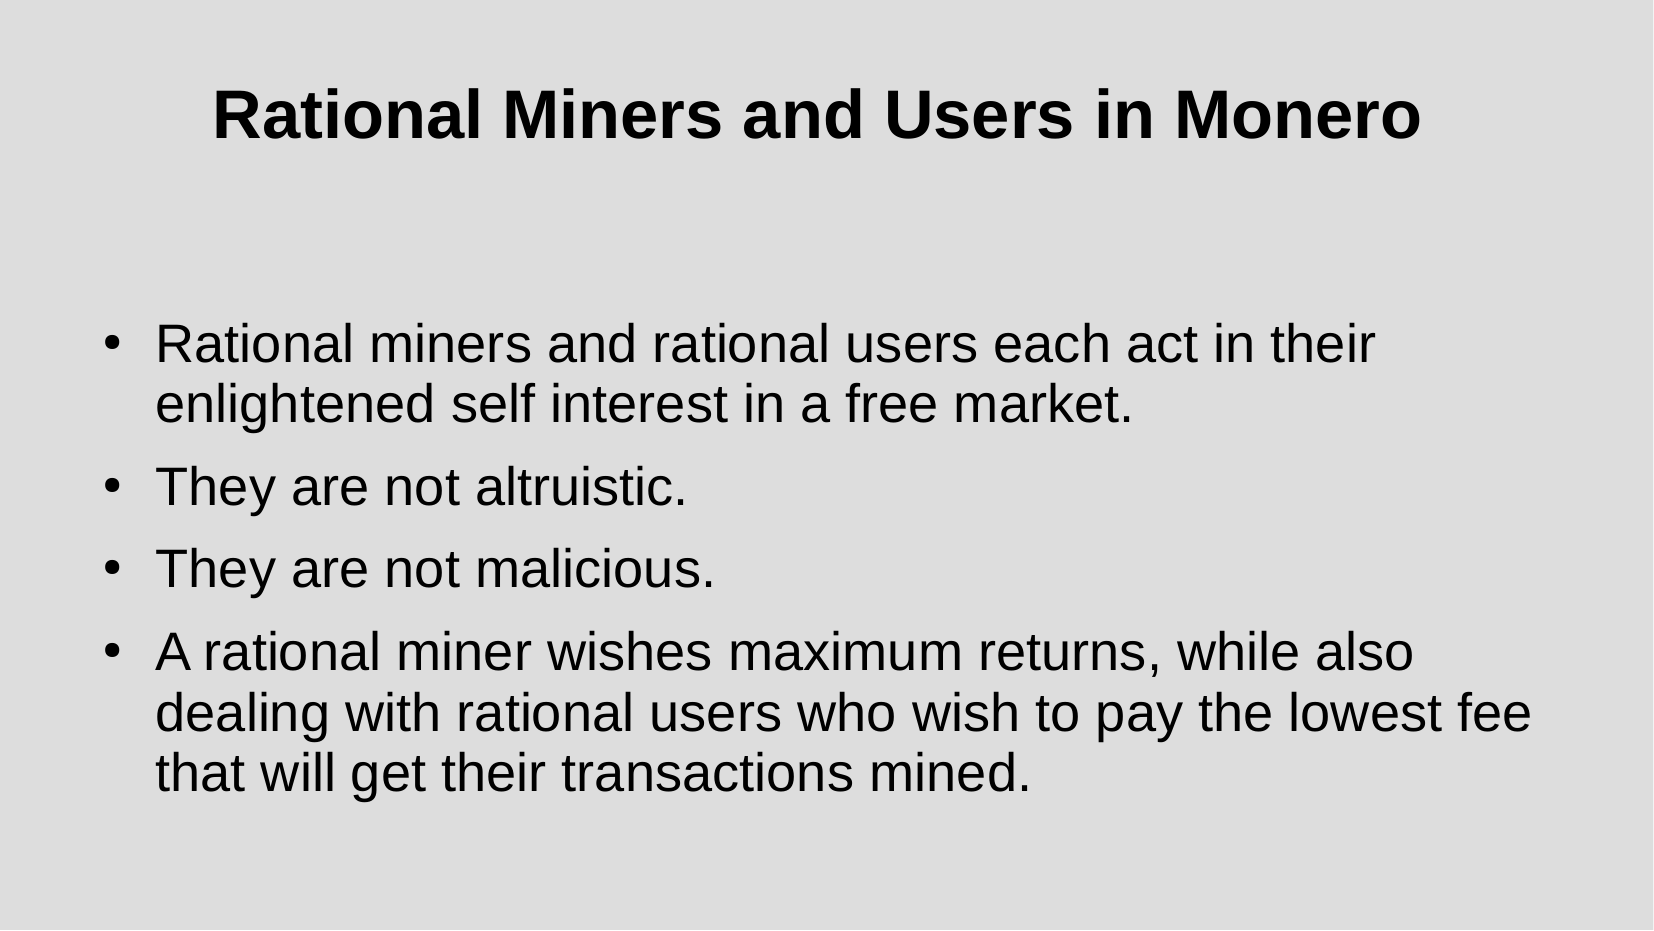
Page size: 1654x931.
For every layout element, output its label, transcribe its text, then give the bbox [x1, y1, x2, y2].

title Rational Miners and Users in Monero [83, 37, 1572, 193]
list Rational miners and rational users each act in their enlightened self interest in a free market. They are not altruistic. They are not malicious. A rational miner wishes maximum returns, while also dealing with rational users who wish to pay the lowest fee that will get their transactions mined. [84, 230, 1573, 875]
